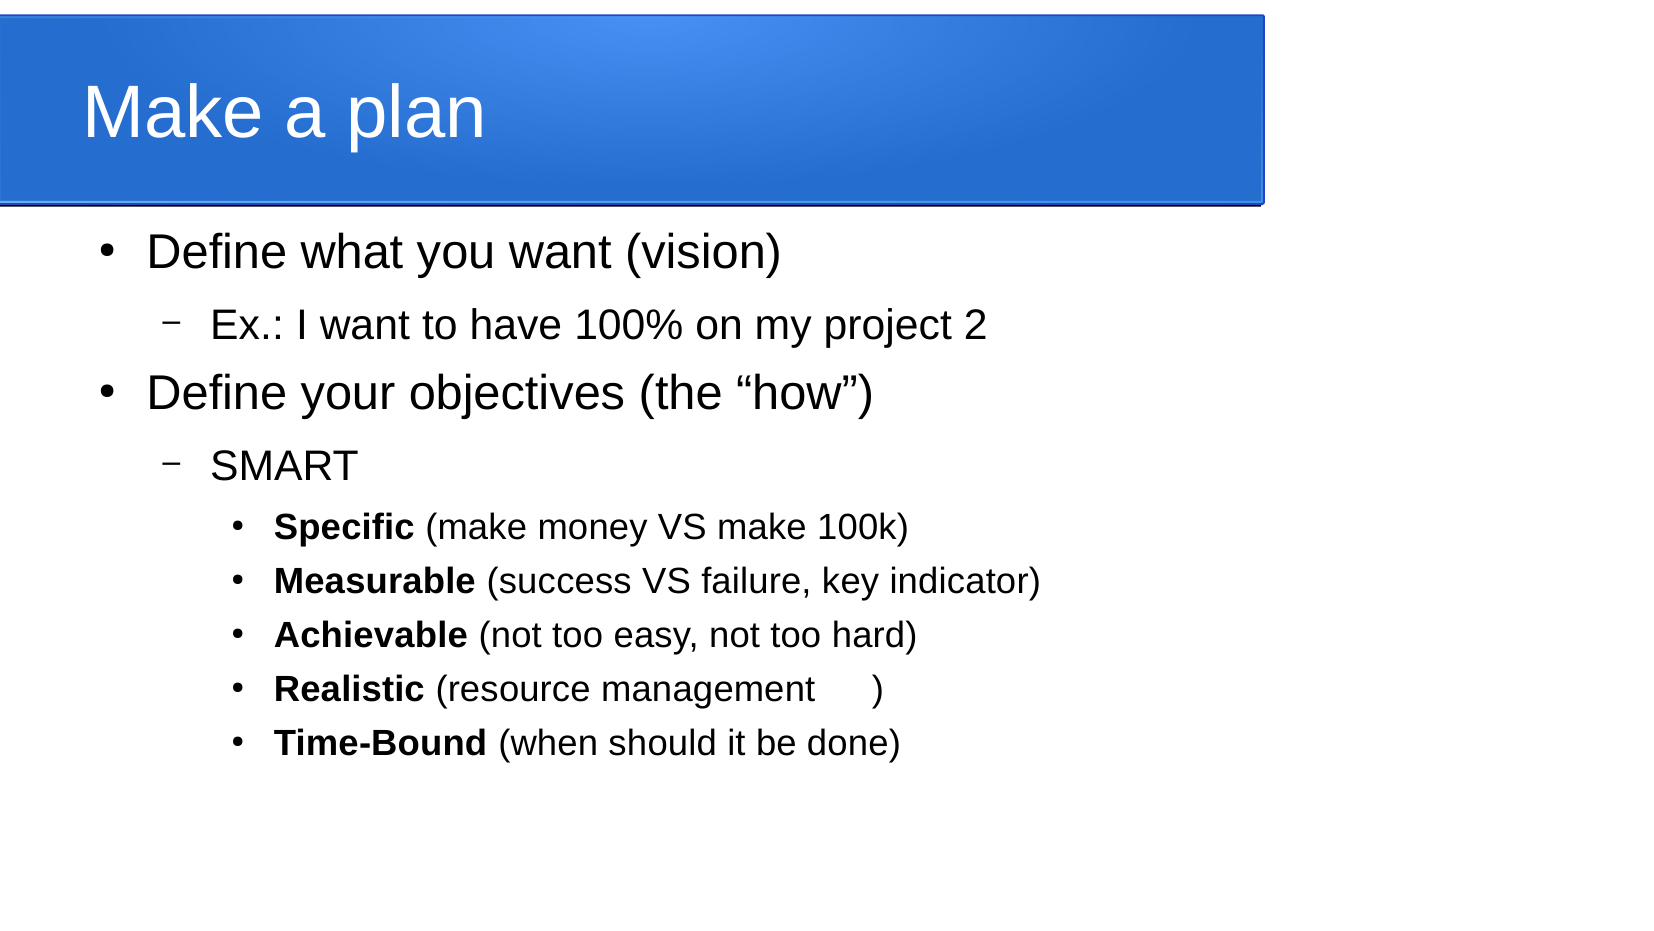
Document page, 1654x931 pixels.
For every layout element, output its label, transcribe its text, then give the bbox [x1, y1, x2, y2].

title Make a plan [82, 35, 1235, 189]
list Define what you want (vision) Ex.: I want to have 100% on my project 2 Define your objectives (the “how”) SMART Specific (make money VS make 100k) Measurable (success VS failure, key indicator) Achievable (not too easy, not too hard) Realistic (resource management ) Time-Bound (when should it be done) [82, 224, 1571, 764]
